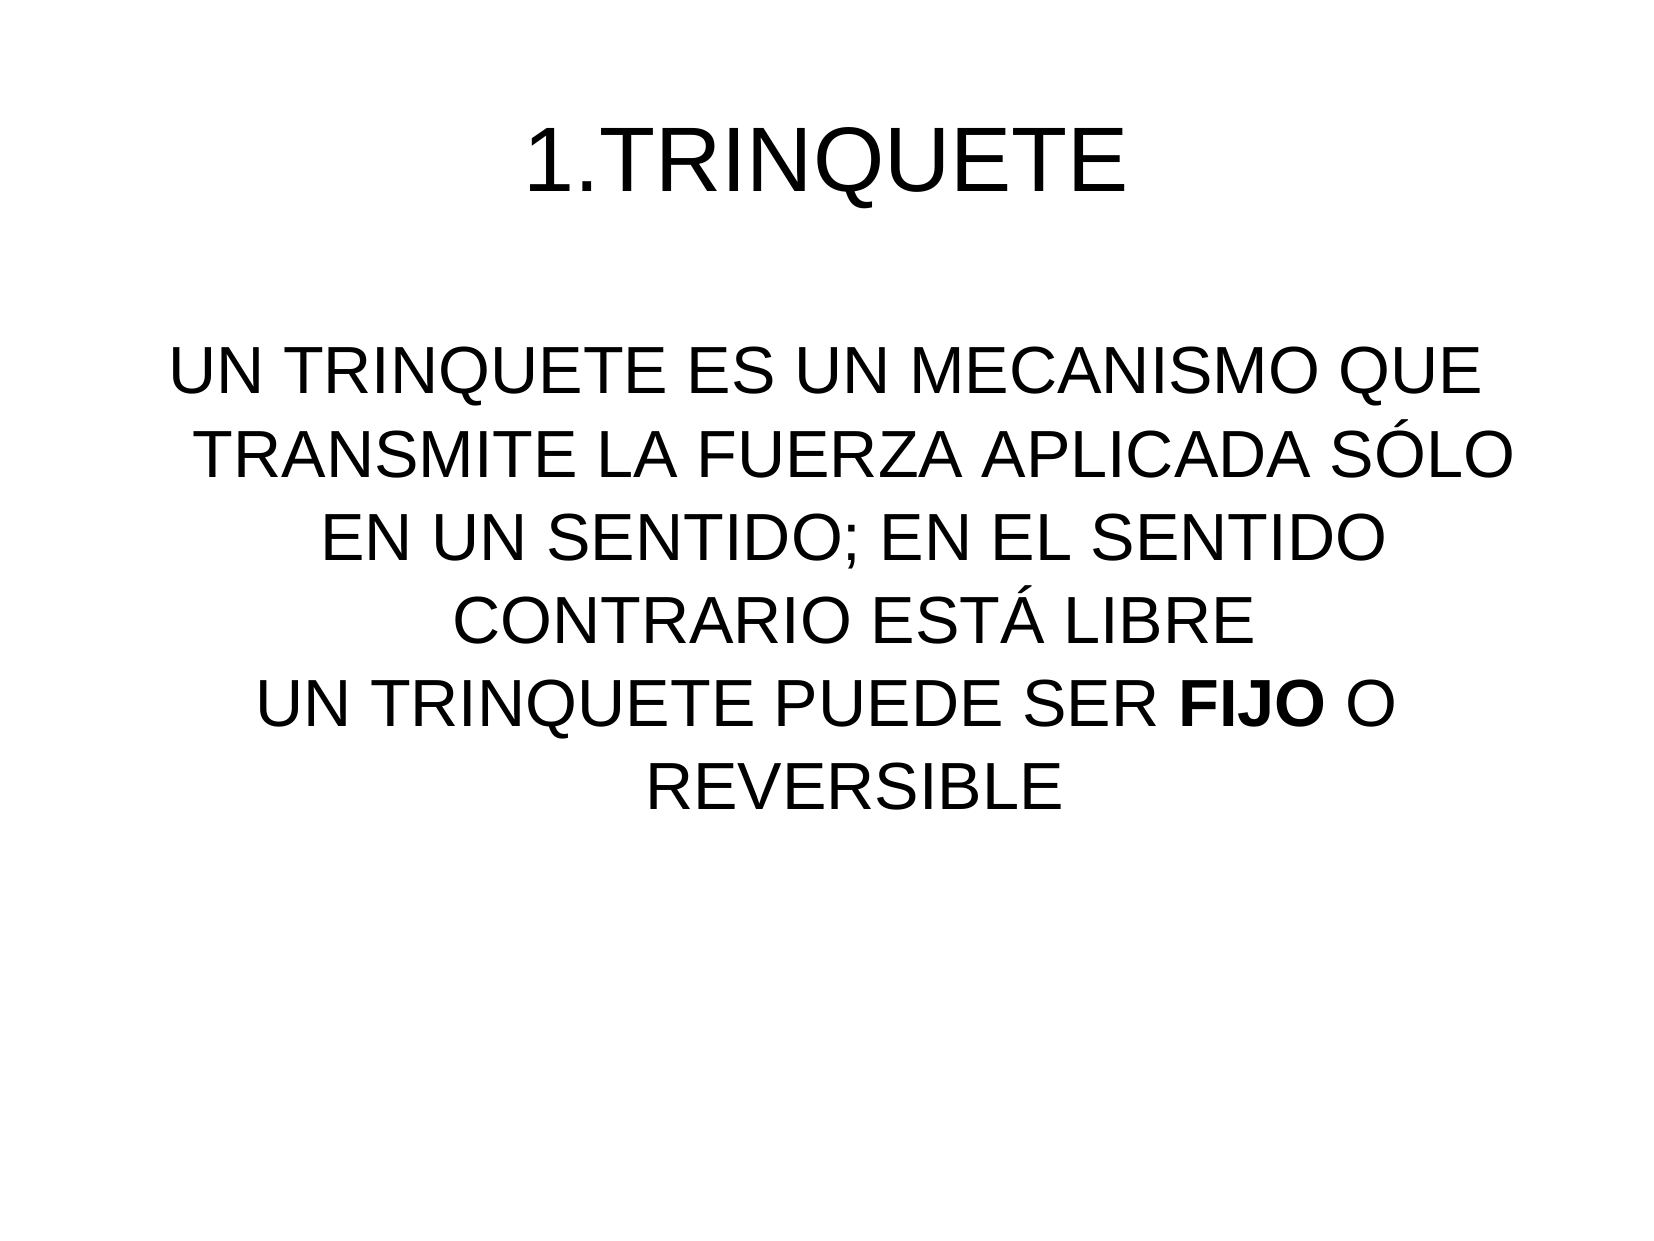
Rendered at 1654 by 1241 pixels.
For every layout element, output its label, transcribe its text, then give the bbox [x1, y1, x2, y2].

subtitle UN TRINQUETE ES UN MECANISMO QUE TRANSMITE LA FUERZA APLICADA SÓLO EN UN SENTIDO; EN EL SENTIDO CONTRARIO ESTÁ LIBRE UN TRINQUETE PUEDE SER FIJO O REVERSIBLE [82, 45, 1571, 1102]
